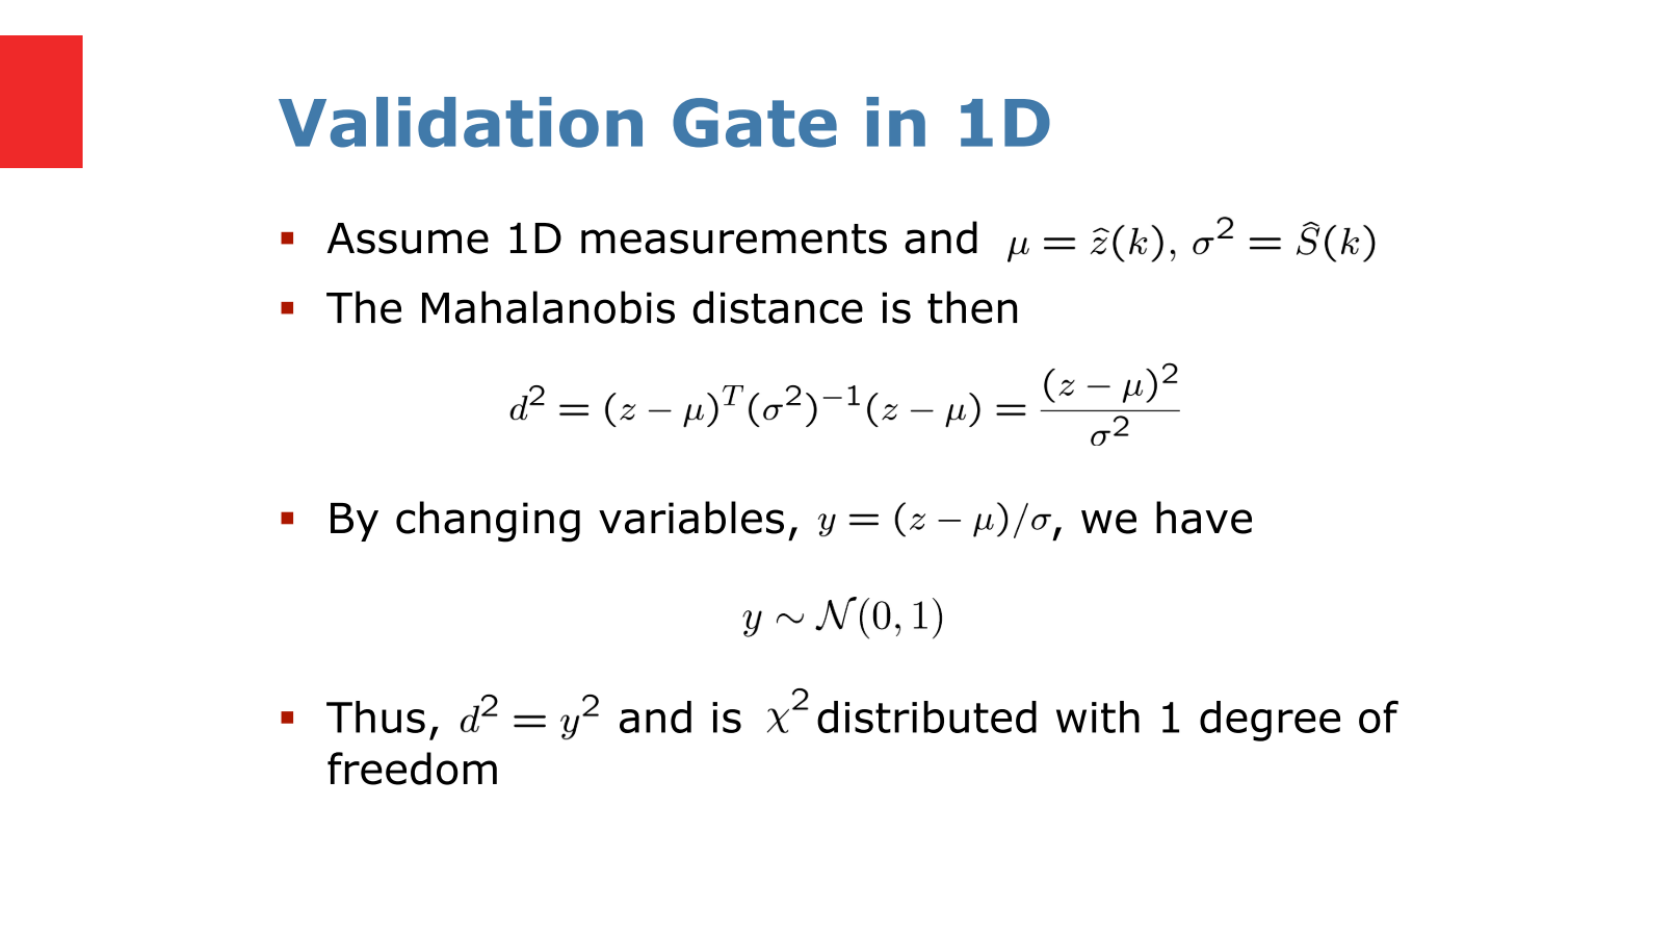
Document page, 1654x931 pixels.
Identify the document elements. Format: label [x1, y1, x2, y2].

picture [131, 0, 1595, 931]
